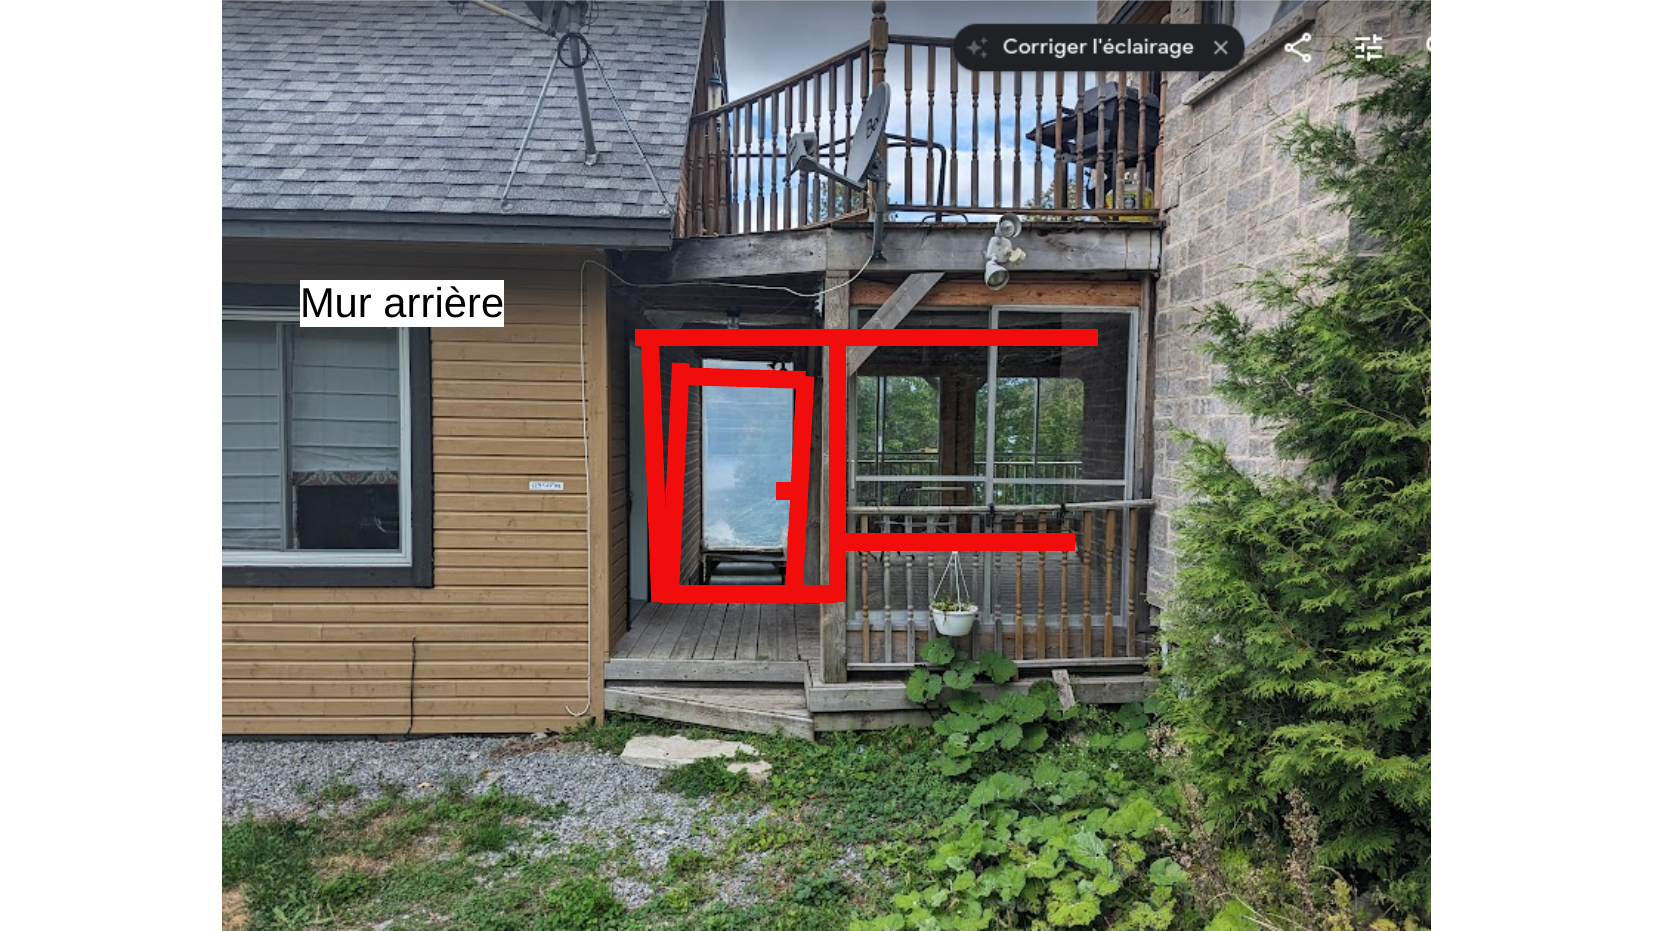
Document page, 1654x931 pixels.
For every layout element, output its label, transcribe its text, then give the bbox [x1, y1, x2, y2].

picture [222, 0, 1431, 931]
text_box Mur arrière [285, 272, 735, 338]
